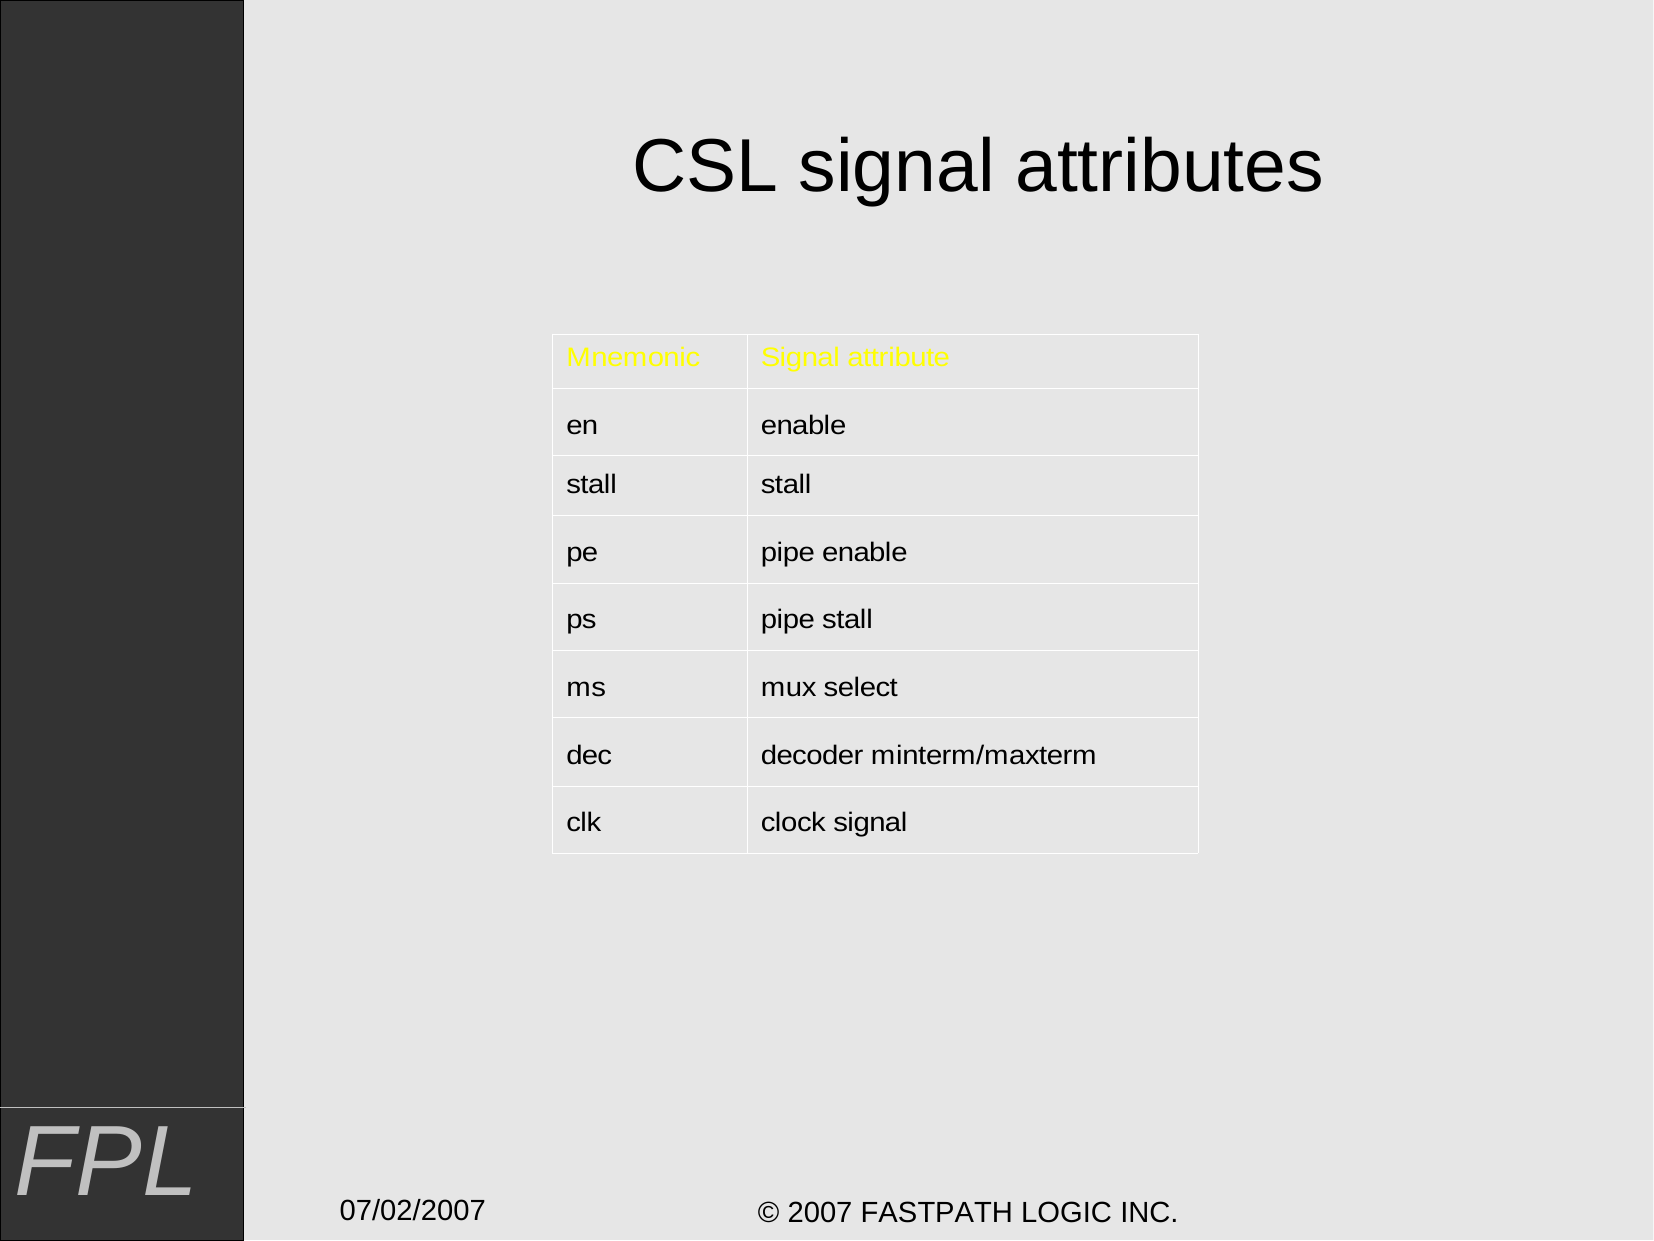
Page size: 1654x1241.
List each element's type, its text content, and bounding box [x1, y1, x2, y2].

title CSL signal attributes [427, 57, 1530, 274]
chart [550, 332, 1200, 856]
